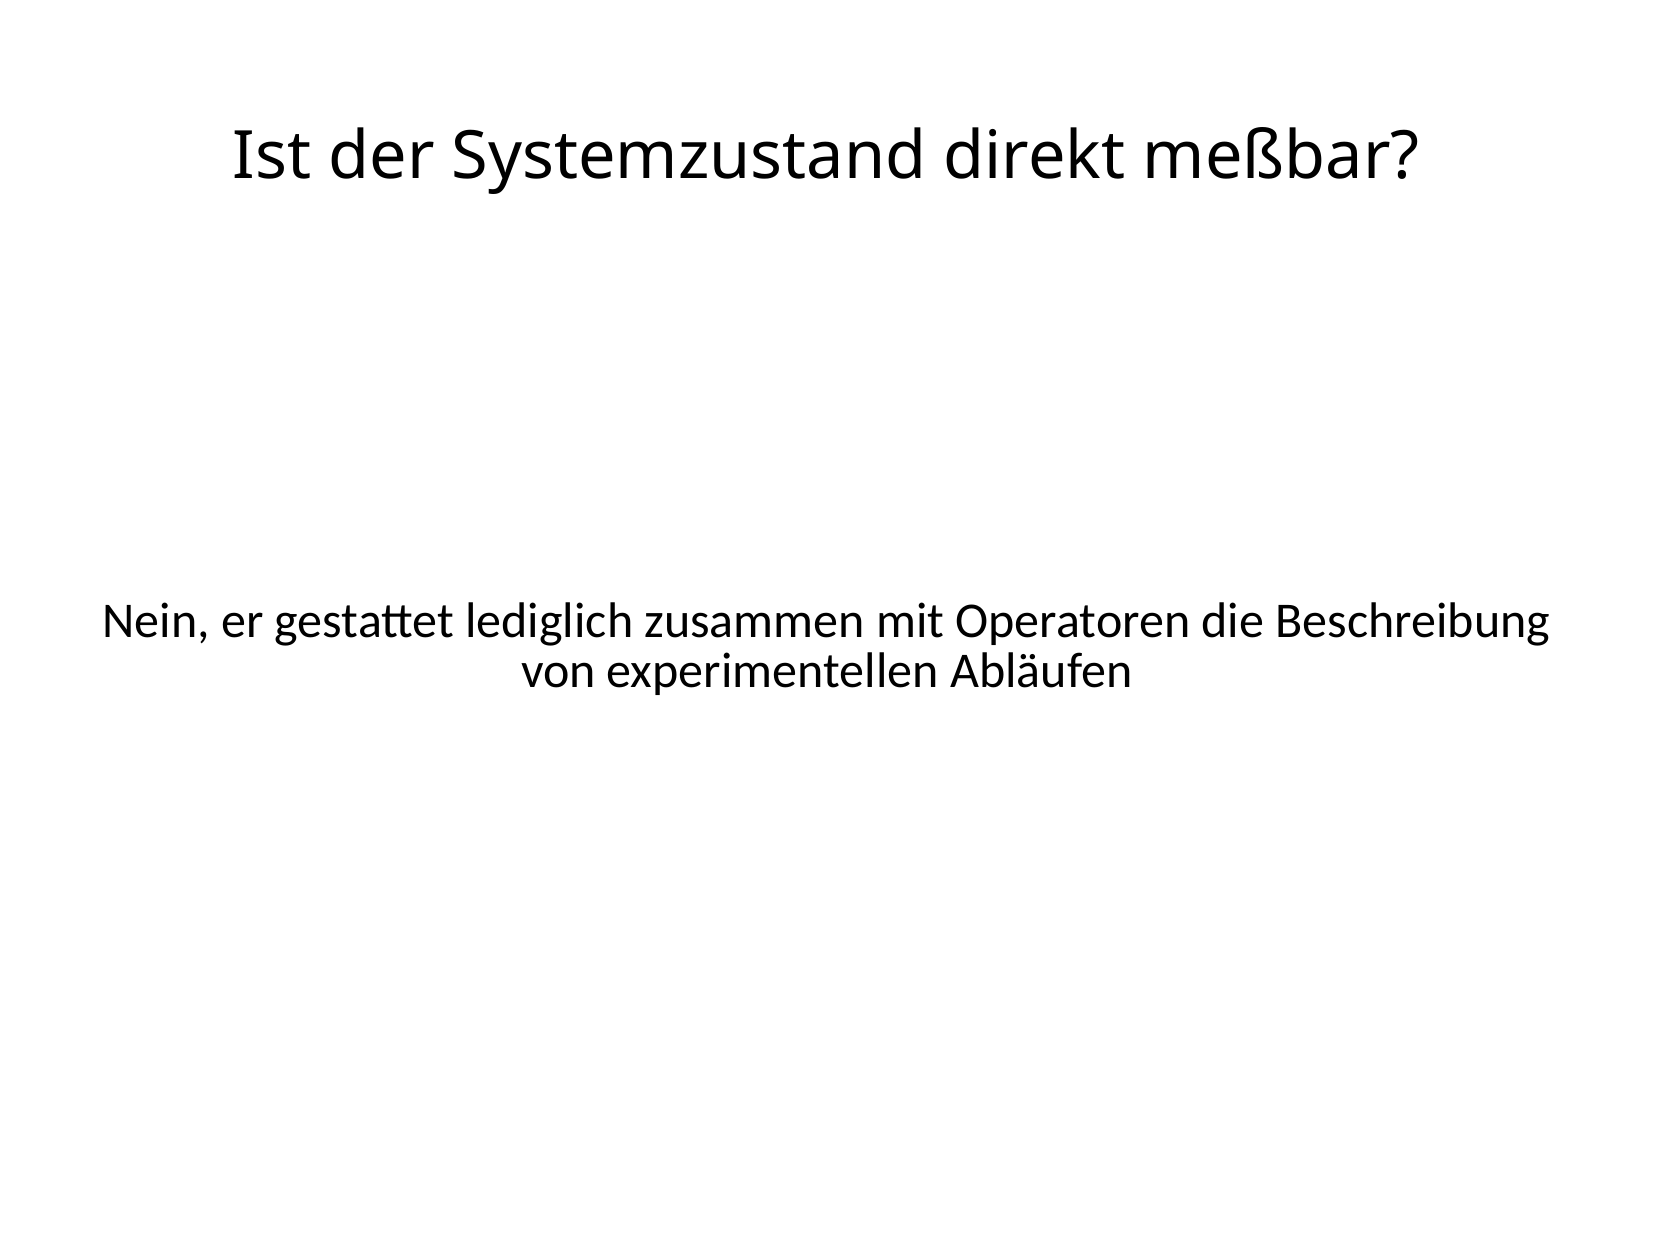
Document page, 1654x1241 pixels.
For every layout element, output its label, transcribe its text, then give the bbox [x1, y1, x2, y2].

title Ist der Systemzustand direkt meßbar? [82, 49, 1571, 257]
subtitle Nein, er gestattet lediglich zusammen mit Operatoren die Beschreibung von experimentellen Abläufen [82, 290, 1571, 1010]
